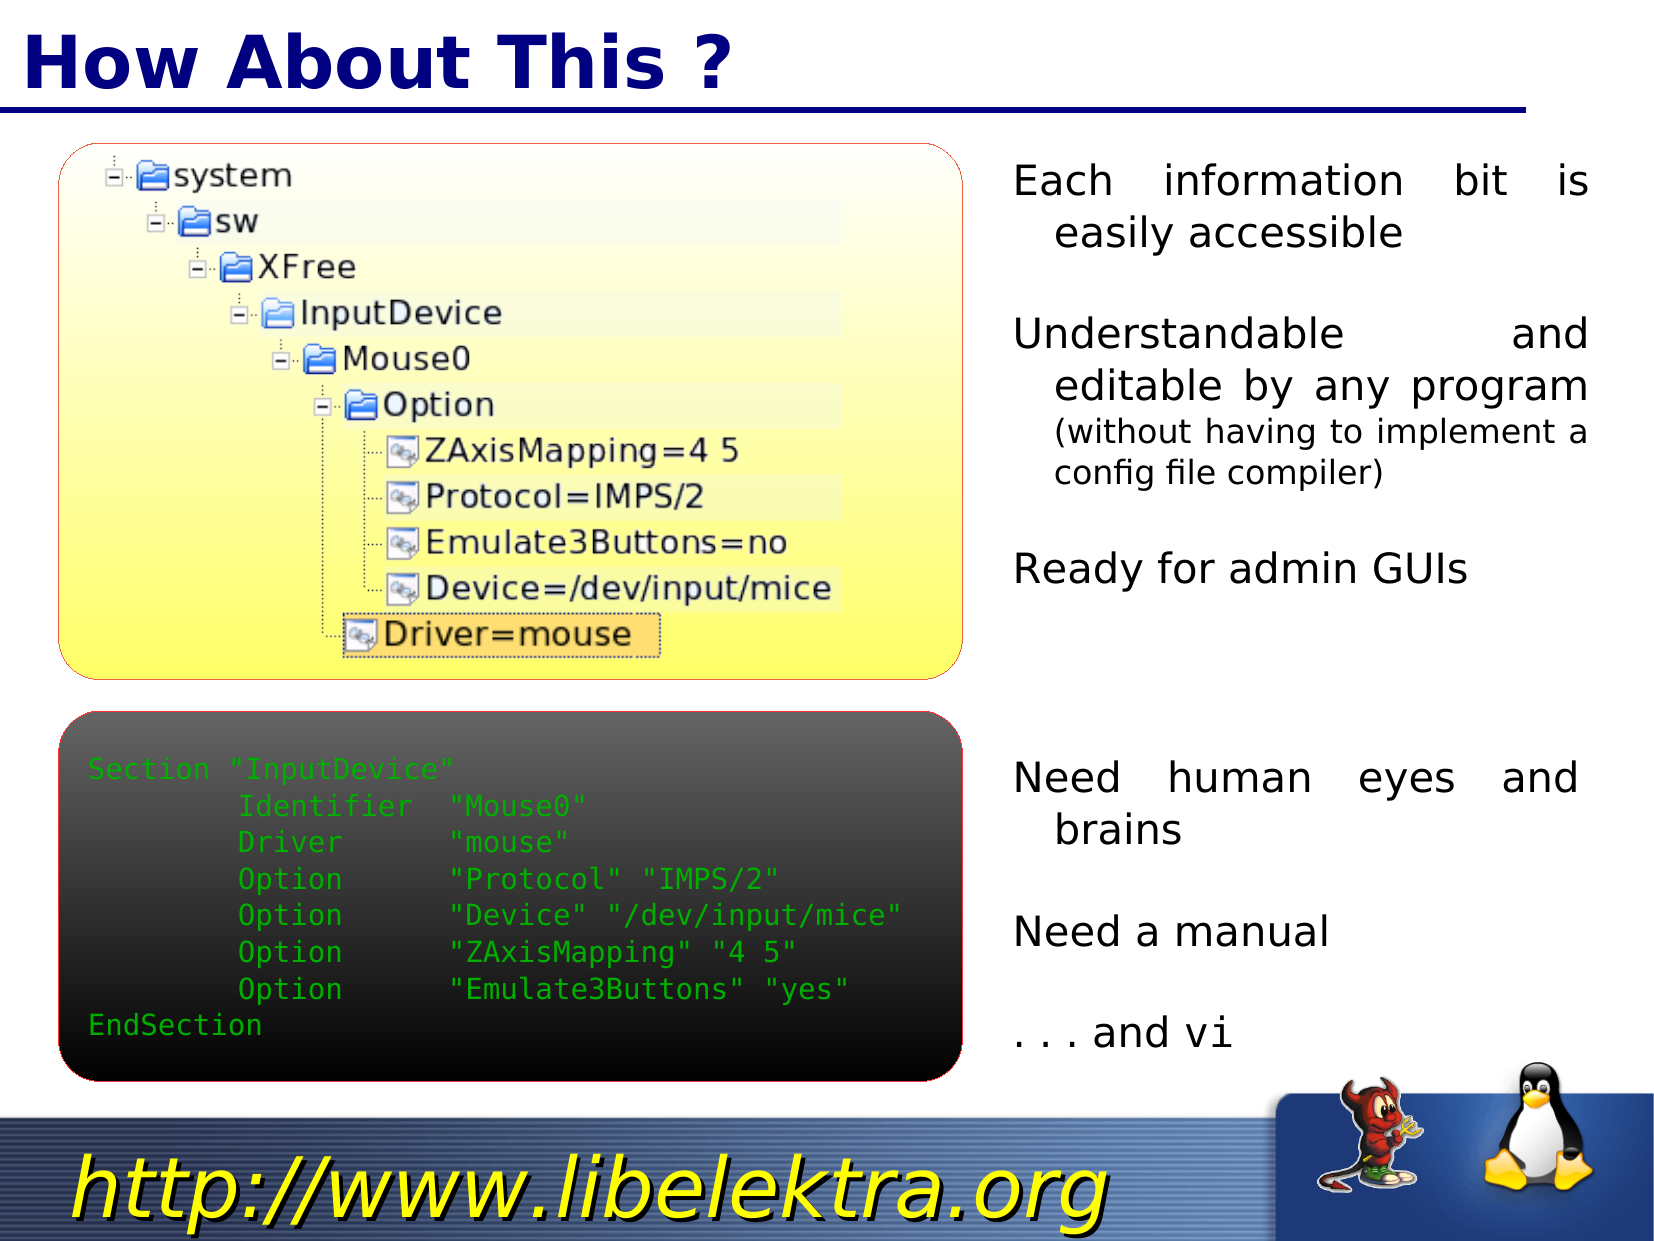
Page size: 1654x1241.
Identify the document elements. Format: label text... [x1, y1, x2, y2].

text_box How About This ? [21, 14, 1611, 111]
picture [0, 1061, 1654, 1241]
picture [95, 154, 841, 665]
list Each information bit is easily accessible Understandable and editable by any program (without having to implement a config file compiler) Ready for admin GUIs [997, 145, 1605, 620]
text_box Section "InputDevice" Identifier "Mouse0" Driver "mouse" Option "Protocol" "IMPS/2" Option "Device" "/dev/input/mice" Option "ZAxisMapping" "4 5" Option "Emulate3Buttons" "yes" EndSection [87, 750, 934, 1043]
text_box [58, 143, 963, 680]
list Need human eyes and brains Need a manual . . . and vi [997, 743, 1605, 1062]
text_box [58, 711, 963, 1082]
